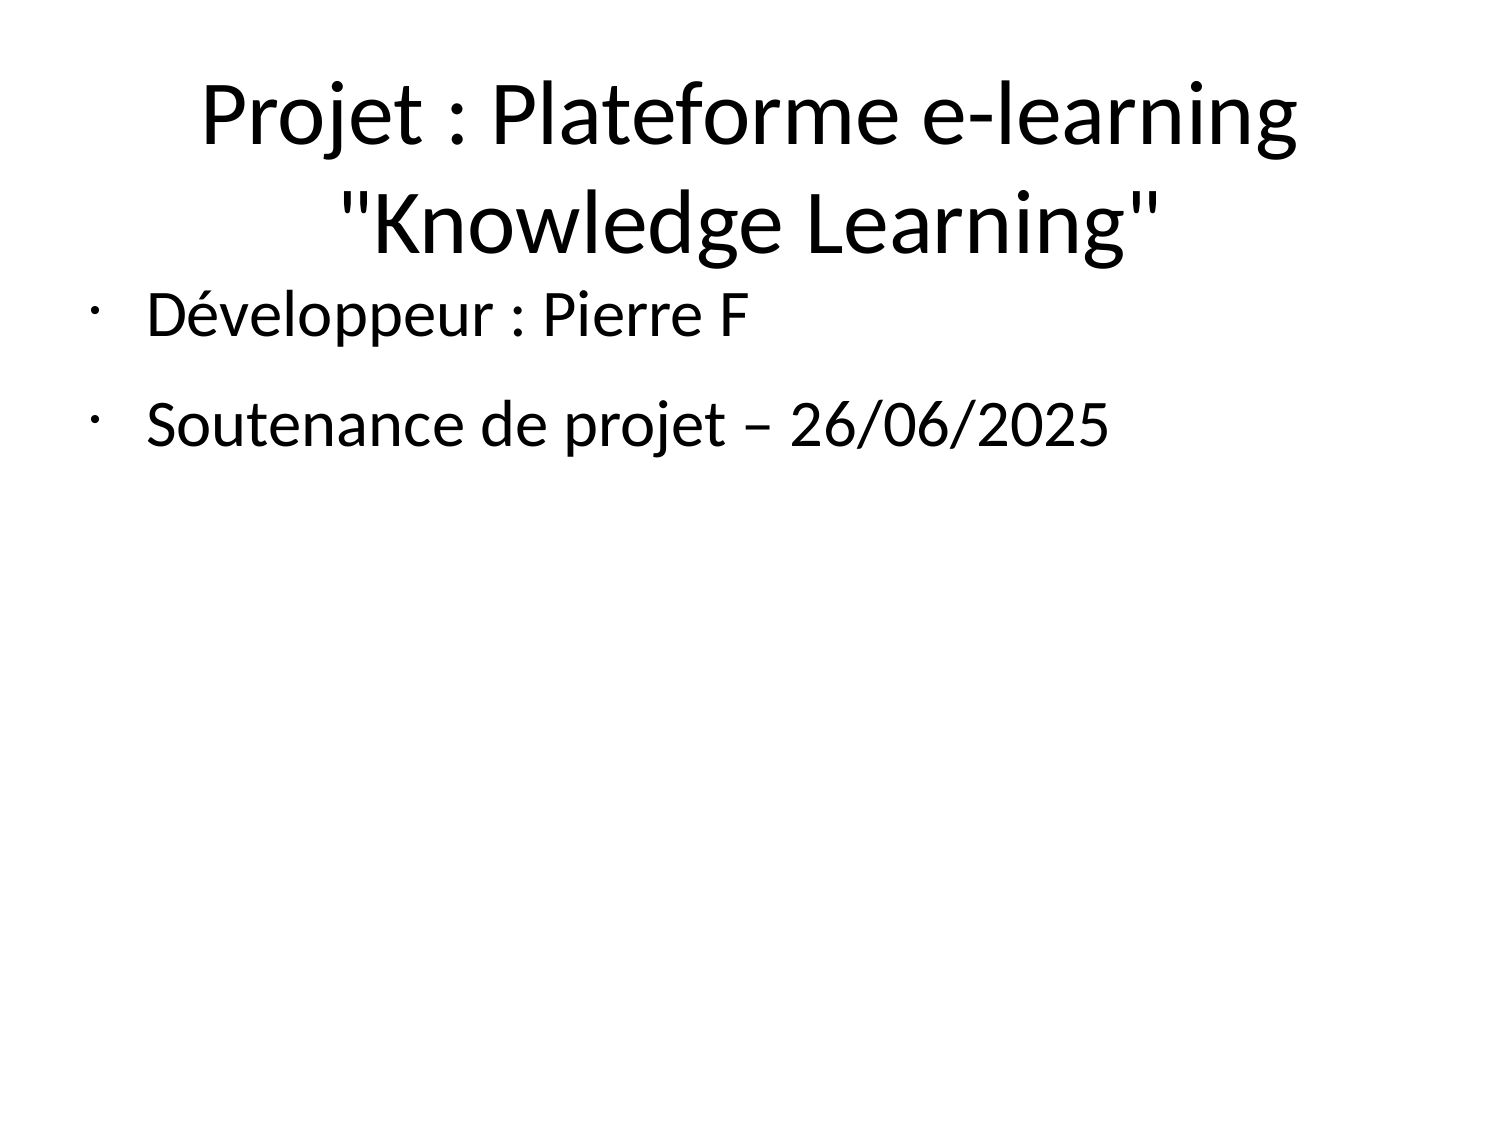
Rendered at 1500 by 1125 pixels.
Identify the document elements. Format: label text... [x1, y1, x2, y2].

title Projet : Plateforme e-learning "Knowledge Learning" [75, 45, 1425, 233]
list Développeur : Pierre F Soutenance de projet – 26/06/2025 [75, 262, 1425, 1005]
